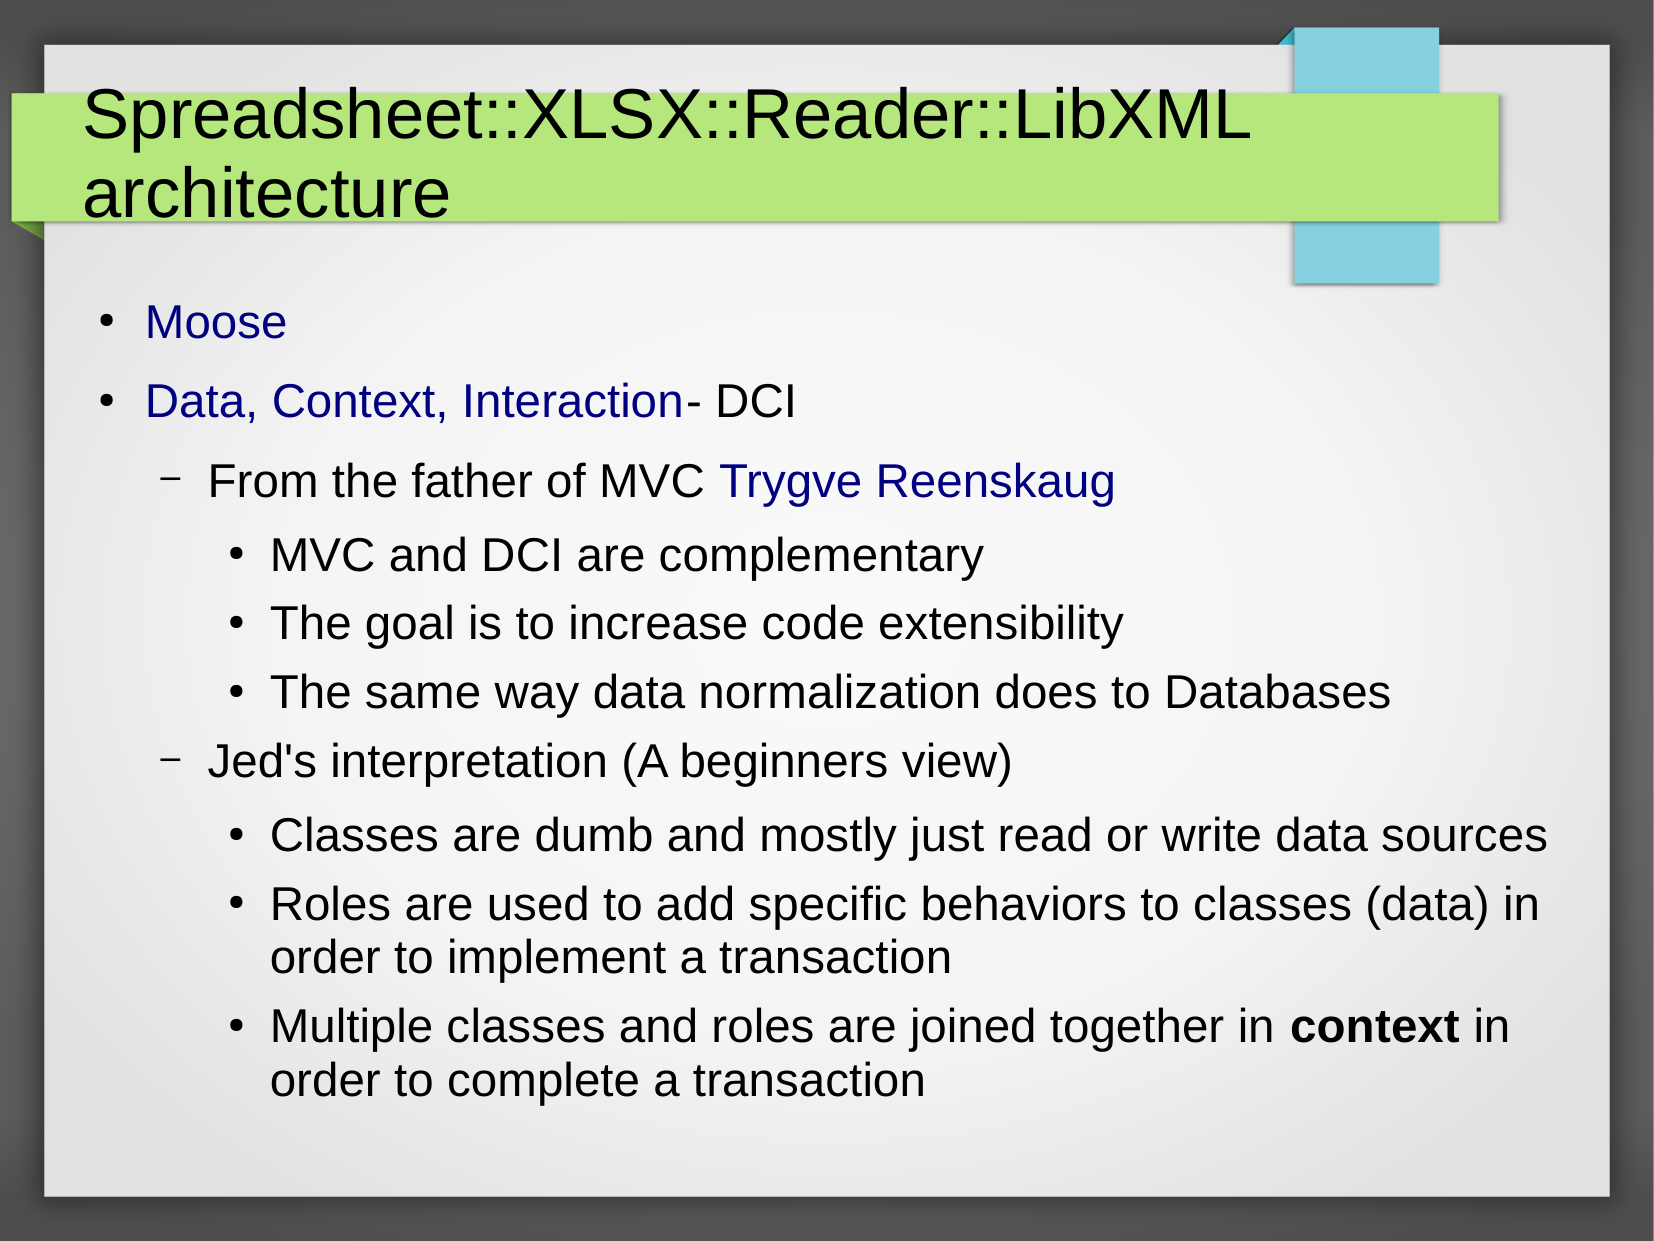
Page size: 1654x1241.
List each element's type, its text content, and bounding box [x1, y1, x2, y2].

list Moose Data, Context, Interaction- DCI From the father of MVC Trygve Reenskaug MVC and DCI are complementary The goal is to increase code extensibility The same way data normalization does to Databases Jed's interpretation (A beginners view) Classes are dumb and mostly just read or write data sources Roles are used to add specific behaviors to classes (data) in order to implement a transaction Multiple classes and roles are joined together in context in order to complete a transaction [82, 295, 1571, 1111]
picture [0, 0, 1654, 1241]
title Spreadsheet::XLSX::Reader::LibXML architecture [82, 74, 1264, 233]
